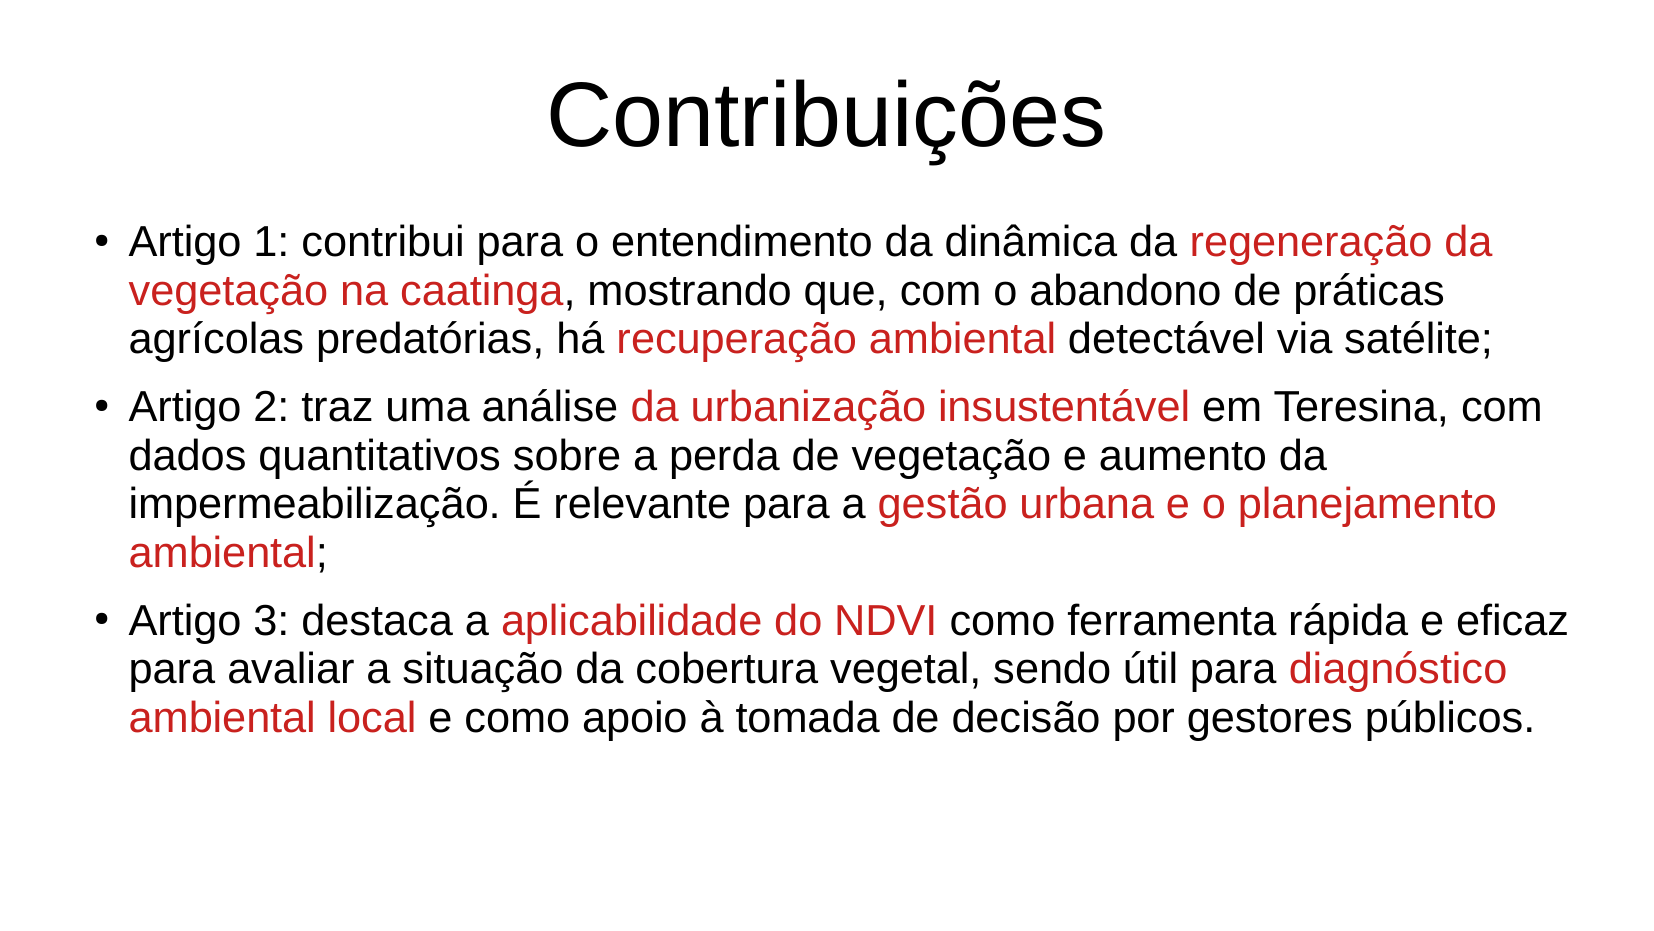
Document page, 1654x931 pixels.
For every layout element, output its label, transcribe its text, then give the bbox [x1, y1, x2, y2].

list Artigo 1: contribui para o entendimento da dinâmica da regeneração da vegetação na caatinga, mostrando que, com o abandono de práticas agrícolas predatórias, há recuperação ambiental detectável via satélite; Artigo 2: traz uma análise da urbanização insustentável em Teresina, com dados quantitativos sobre a perda de vegetação e aumento da impermeabilização. É relevante para a gestão urbana e o planejamento ambiental; Artigo 3: destaca a aplicabilidade do NDVI como ferramenta rápida e eficaz para avaliar a situação da cobertura vegetal, sendo útil para diagnóstico ambiental local e como apoio à tomada de decisão por gestores públicos. [82, 217, 1571, 758]
title Contribuições [82, 37, 1571, 193]
